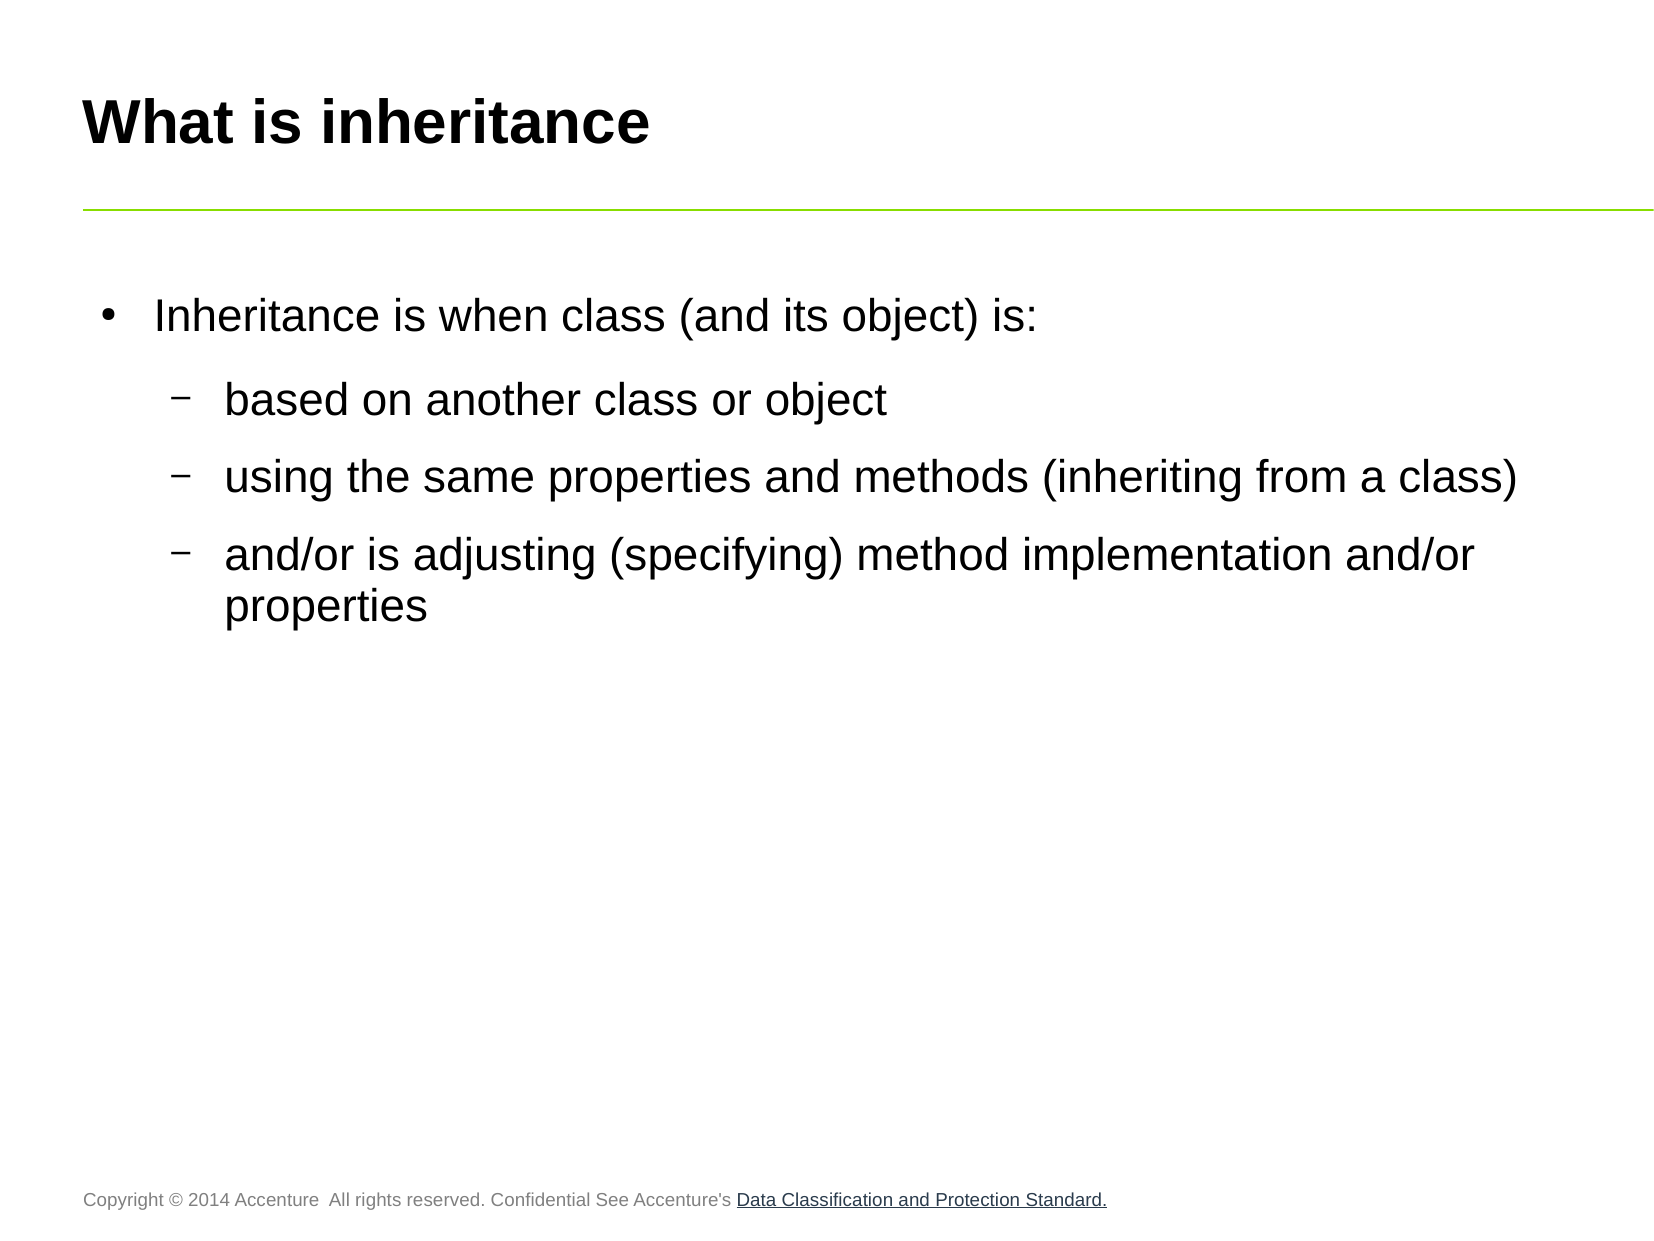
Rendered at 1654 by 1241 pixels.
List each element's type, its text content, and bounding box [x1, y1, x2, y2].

list Inheritance is when class (and its object) is: based on another class or object using the same properties and methods (inheriting from a class) and/or is adjusting (specifying) method implementation and/or properties [82, 290, 1538, 1010]
title What is inheritance [82, 65, 1571, 179]
